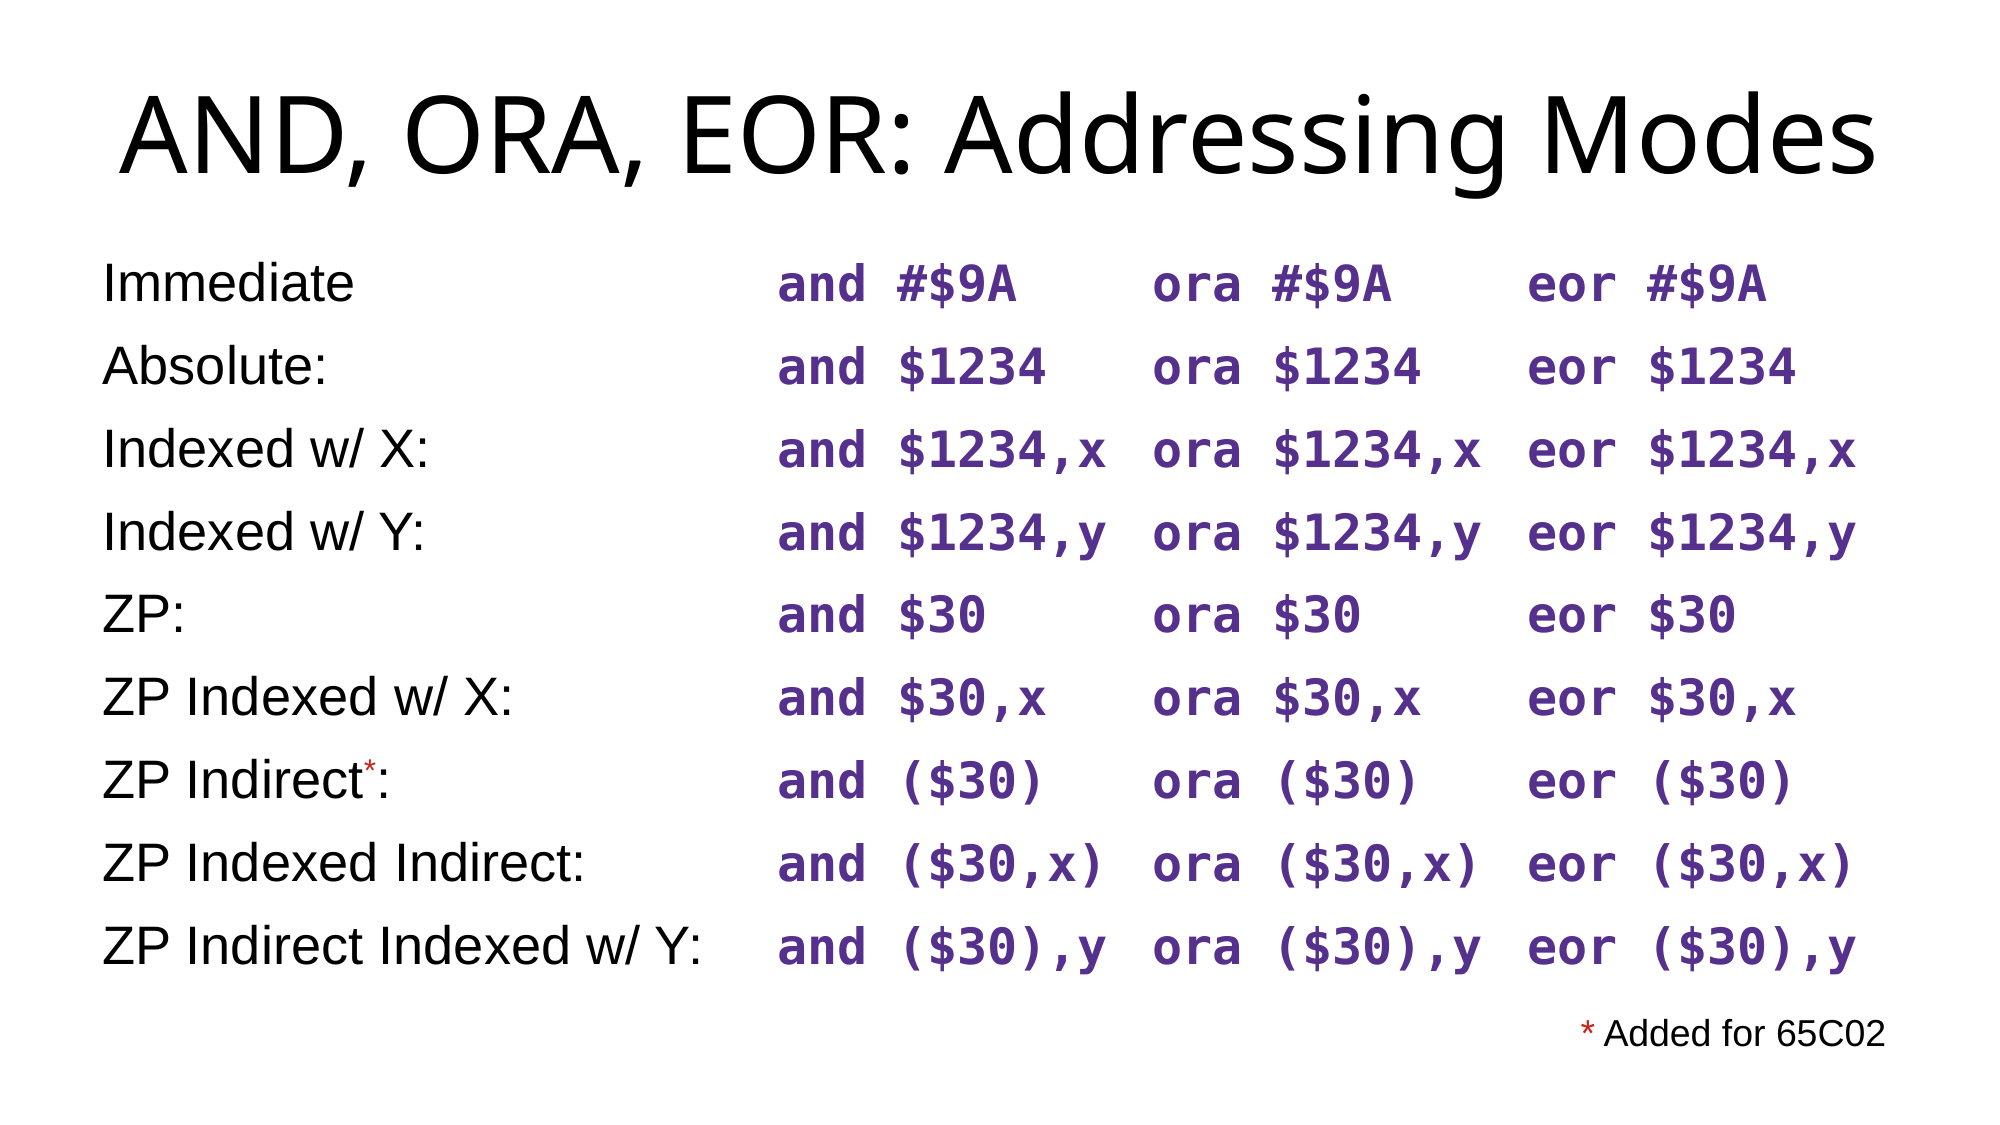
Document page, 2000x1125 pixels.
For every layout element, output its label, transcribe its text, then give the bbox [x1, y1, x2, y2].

list Immediate and #$9A ora #$9A eor #$9A Absolute: and $1234 ora $1234 eor $1234 Indexed w/ X: and $1234,x ora $1234,x eor $1234,x Indexed w/ Y: and $1234,y ora $1234,y eor $1234,y ZP: and $30 ora $30 eor $30 ZP Indexed w/ X: and $30,x ora $30,x eor $30,x ZP Indirect*: and ($30) ora ($30) eor ($30) ZP Indexed Indirect: and ($30,x) ora ($30,x) eor ($30,x) ZP Indirect Indexed w/ Y: and ($30),y ora ($30),y eor ($30),y [87, 239, 2000, 1058]
text_box * Added for 65C02 [1565, 1005, 1903, 1062]
title AND, ORA, EOR: Addressing Modes [17, 30, 1983, 248]
